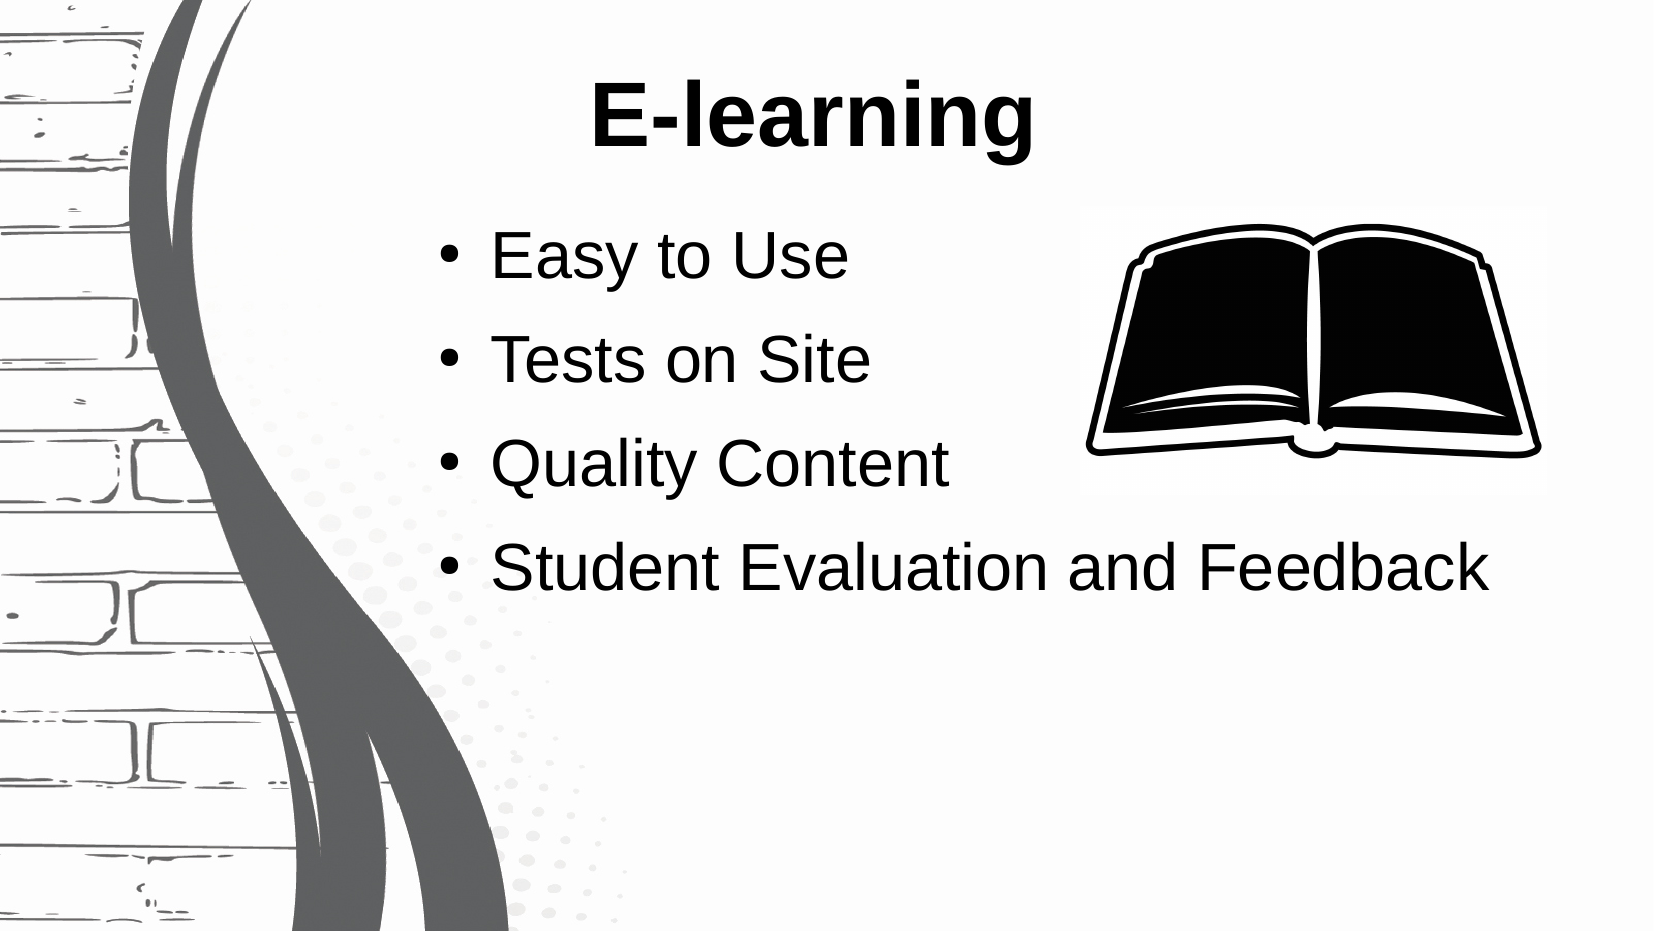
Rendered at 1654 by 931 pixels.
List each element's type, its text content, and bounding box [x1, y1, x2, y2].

title E-learning [82, 37, 1571, 193]
list Easy to Use Tests on Site Quality Content Student Evaluation and Feedback [420, 217, 1571, 758]
picture [0, 0, 1654, 931]
